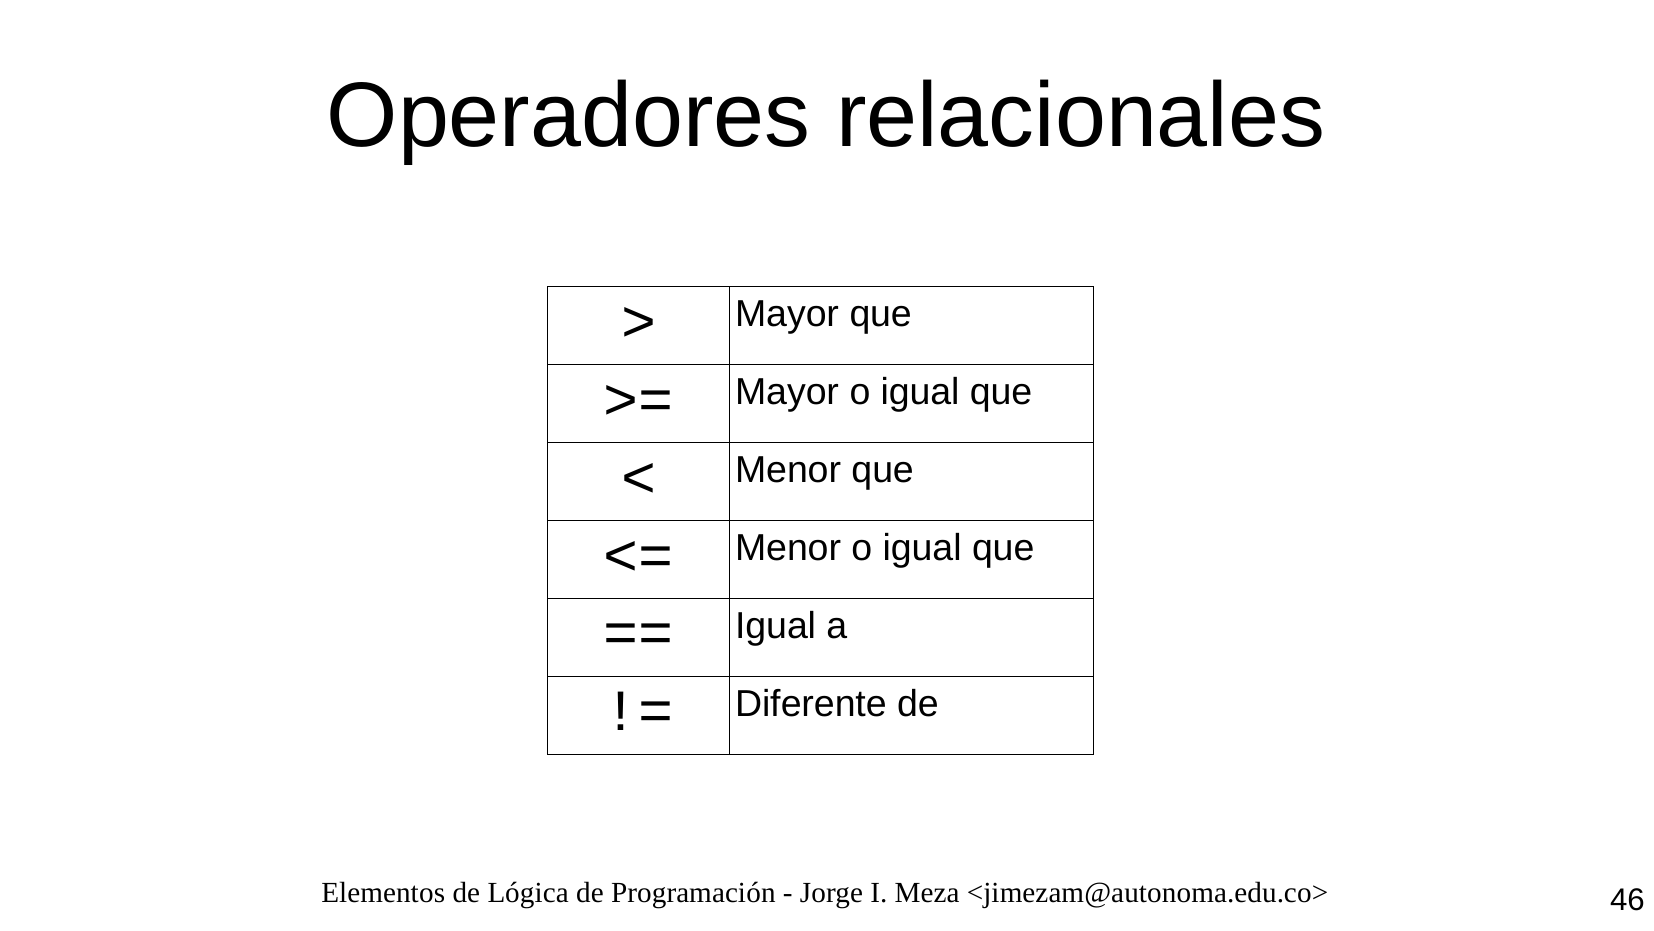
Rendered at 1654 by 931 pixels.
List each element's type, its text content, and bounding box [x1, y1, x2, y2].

table_header > [548, 287, 729, 364]
table_cell Menor o igual que [730, 521, 1093, 598]
title Operadores relacionales [82, 37, 1571, 193]
table_cell Mayor o igual que [730, 365, 1093, 442]
table_cell >= [548, 365, 729, 442]
table_cell <= [548, 521, 729, 598]
table_cell == [548, 599, 729, 676]
table_header Mayor que [730, 287, 1093, 364]
table_cell < [548, 443, 729, 520]
table_cell Diferente de [730, 677, 1093, 754]
table_cell Igual a [730, 599, 1093, 676]
table_cell != [548, 677, 729, 754]
table_cell Menor que [730, 443, 1093, 520]
